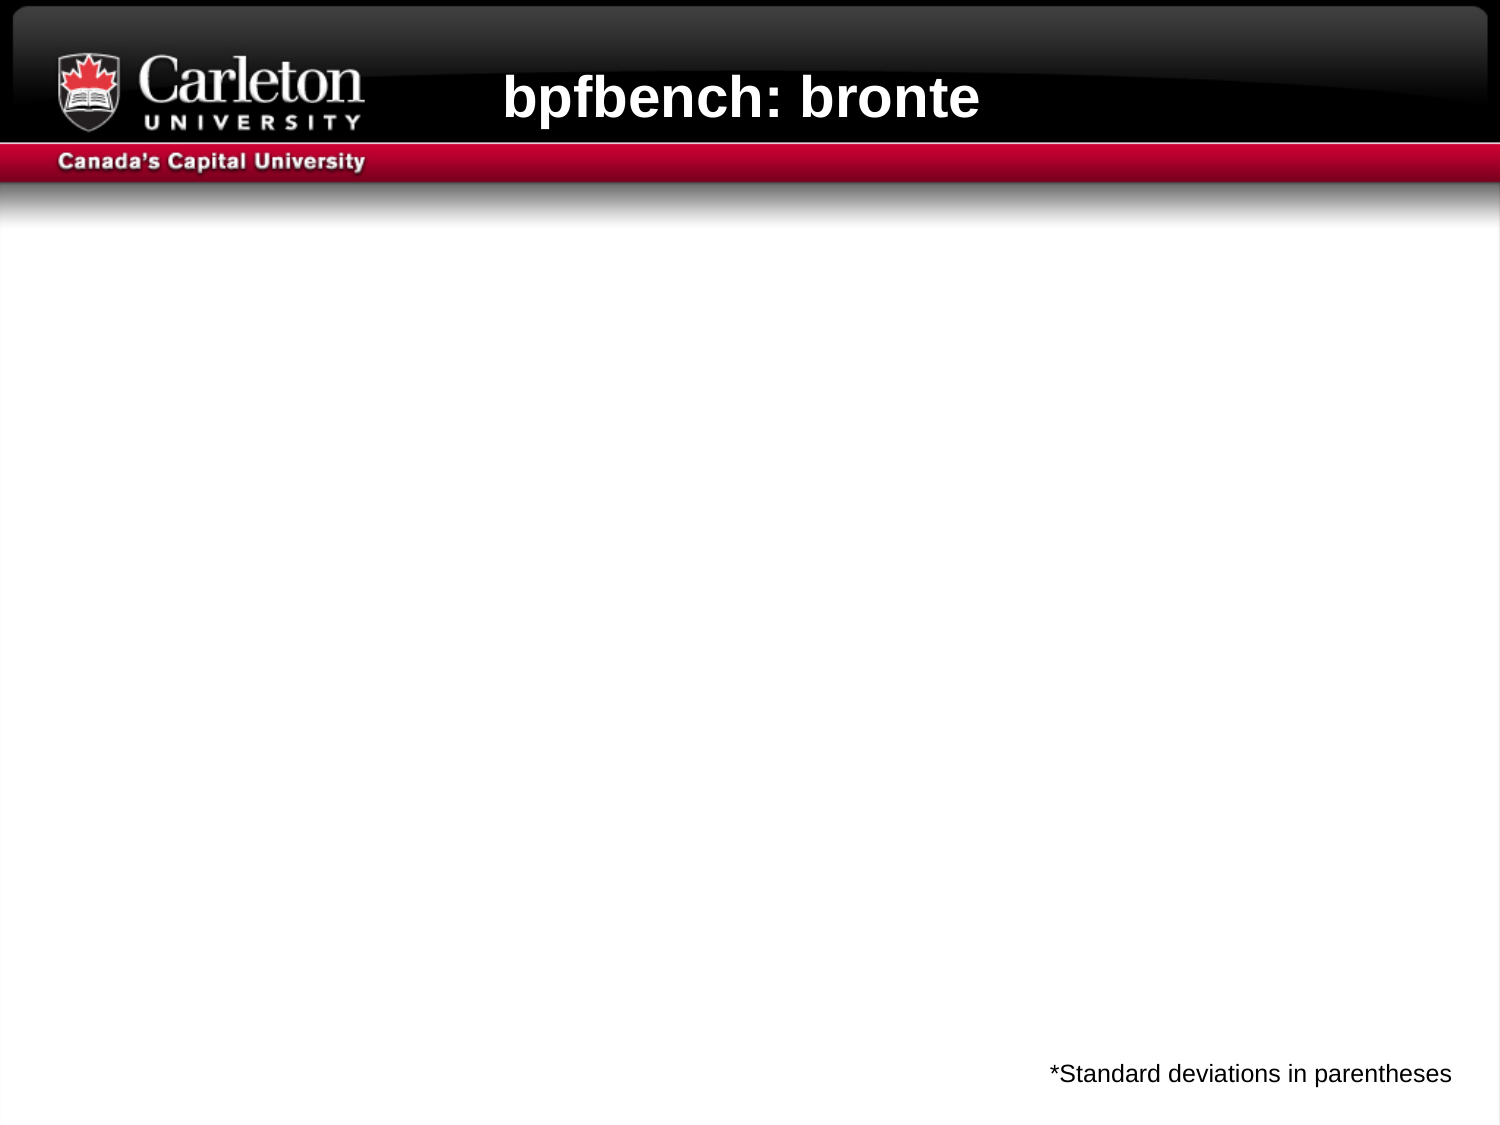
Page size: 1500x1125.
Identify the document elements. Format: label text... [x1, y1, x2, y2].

text_box *Standard deviations in parentheses [1035, 1050, 1471, 1125]
title bpfbench: bronte [487, 37, 1438, 150]
picture [0, 0, 1500, 1125]
